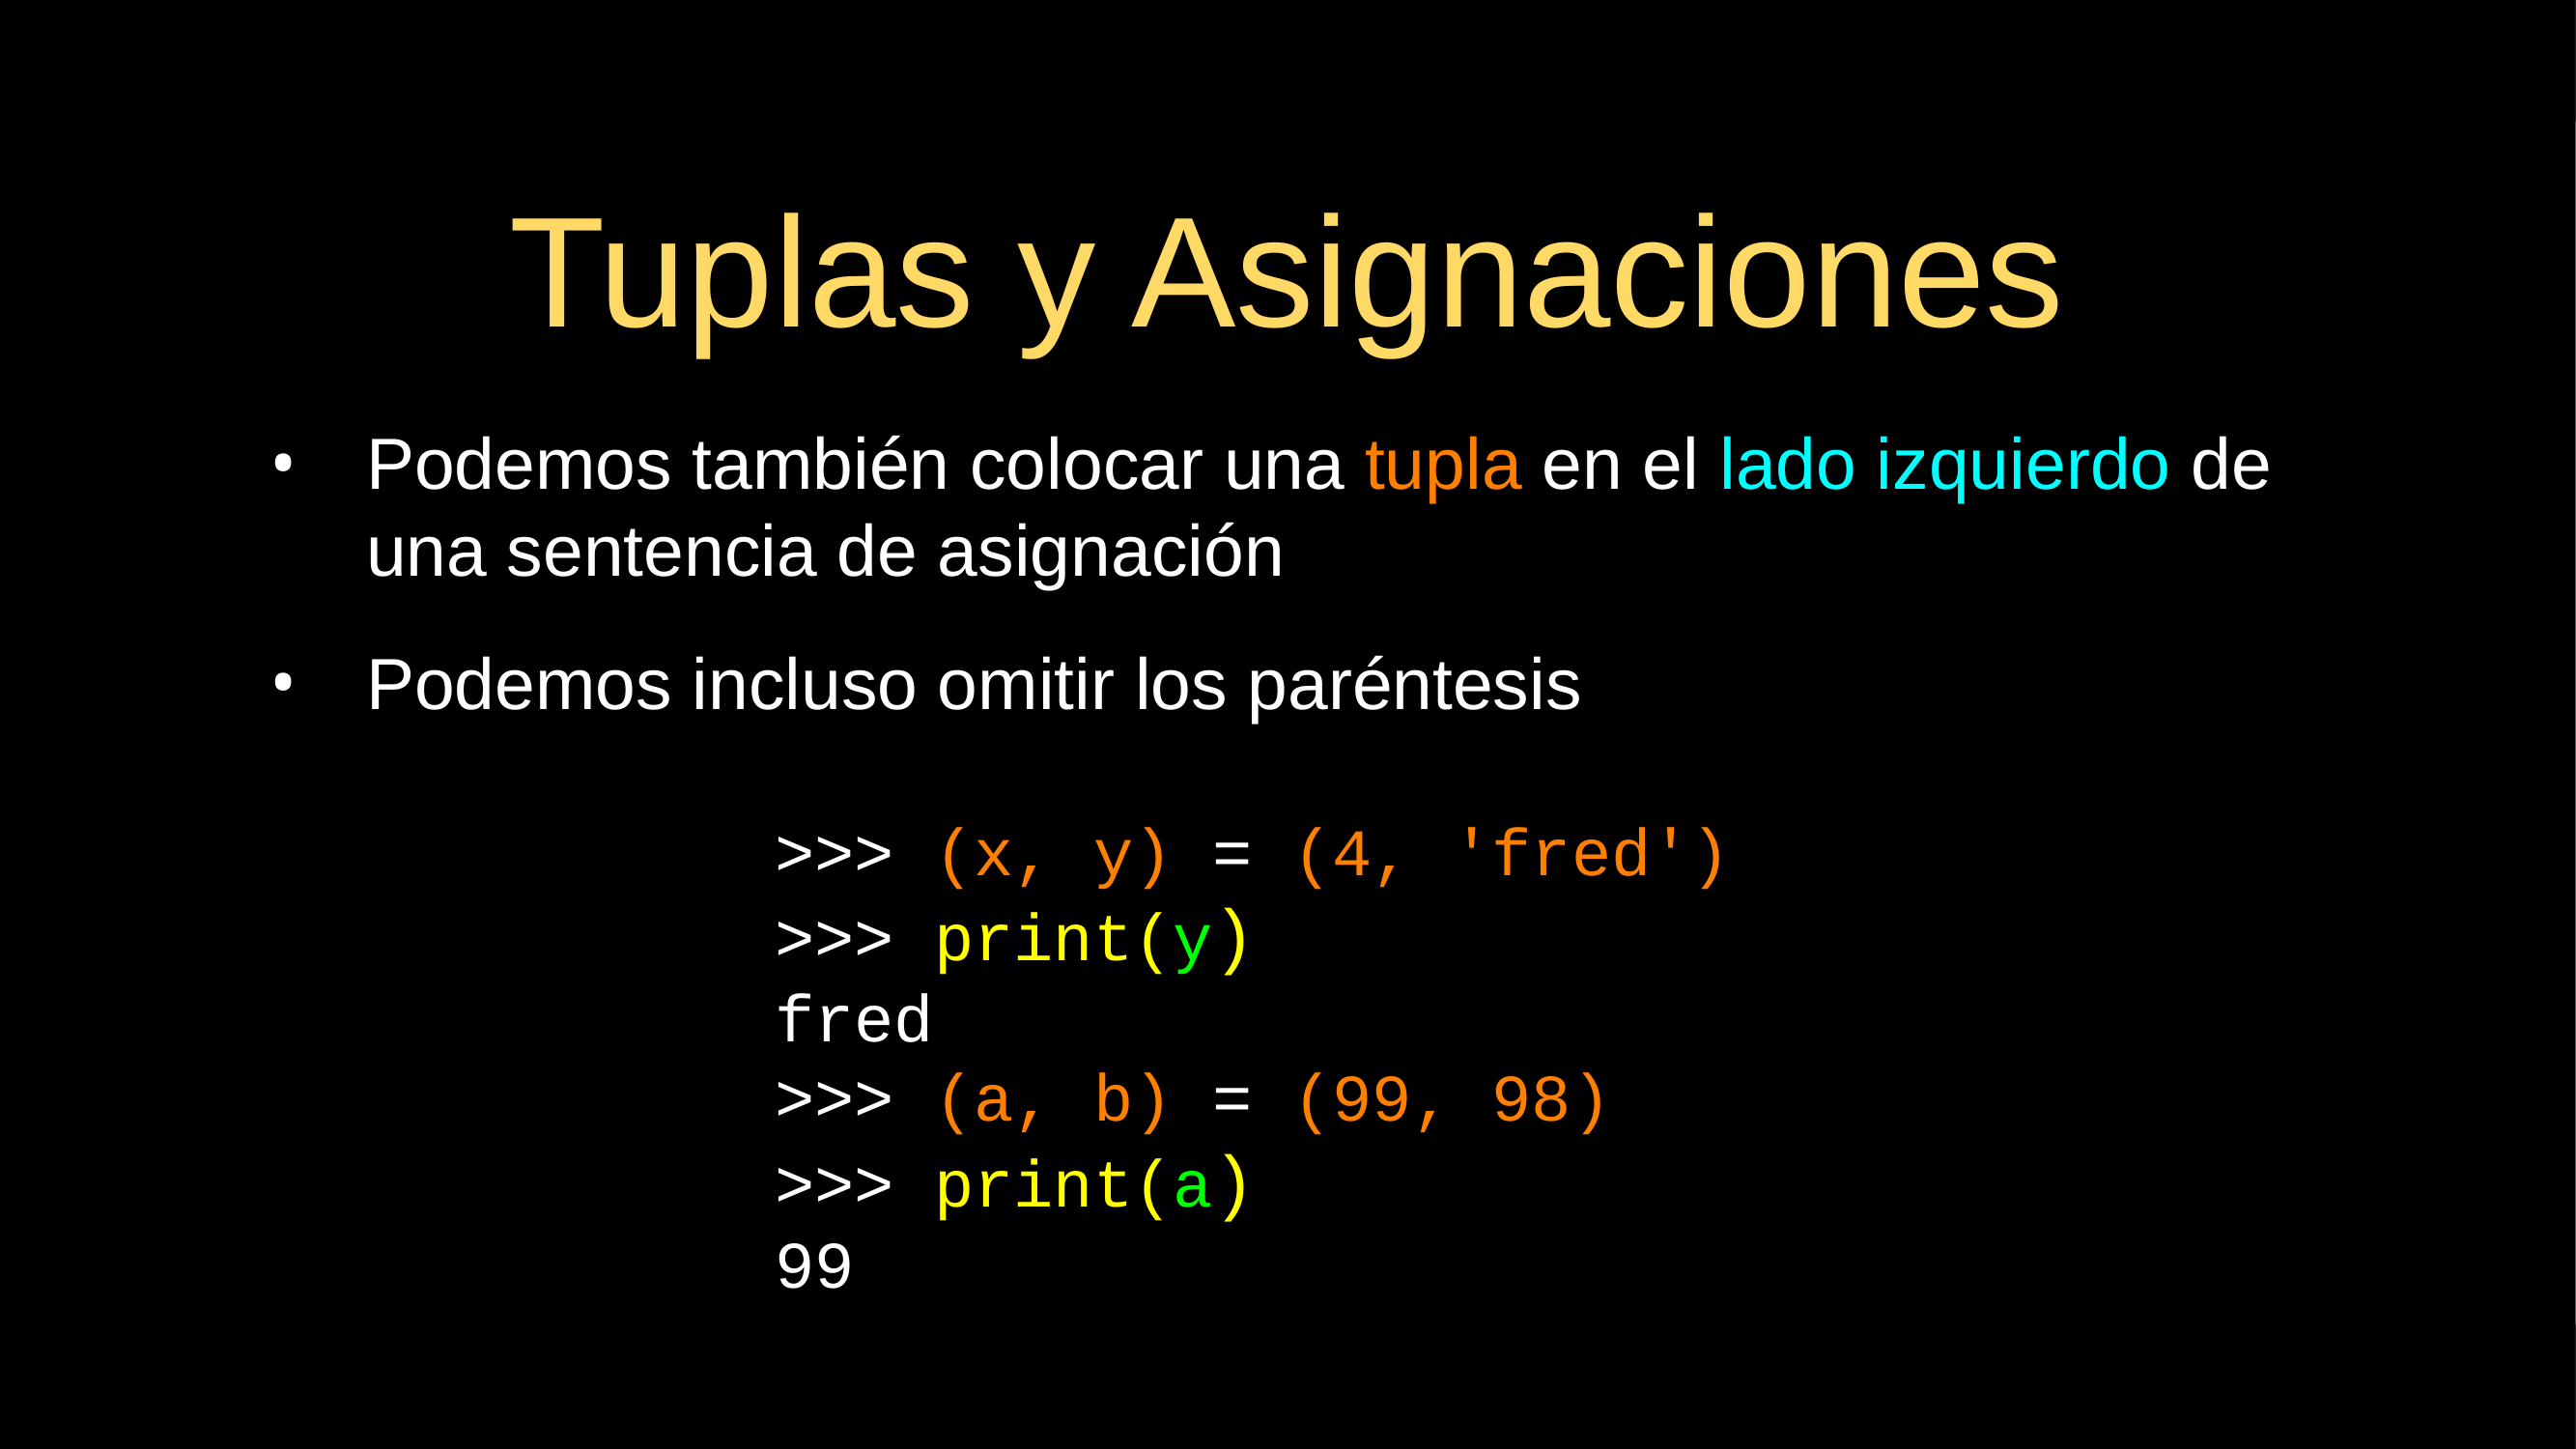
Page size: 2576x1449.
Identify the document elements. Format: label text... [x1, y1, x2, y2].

title Tuplas y Asignaciones [183, 125, 2391, 403]
list Podemos también colocar una tupla en el lado izquierdo de una sentencia de asignación Podemos incluso omitir los paréntesis [183, 412, 2391, 729]
text_box >>> (x, y) = (4, 'fred') >>> print(y) fred >>> (a, b) = (99, 98) >>> print(a) 99 [775, 823, 1944, 1287]
